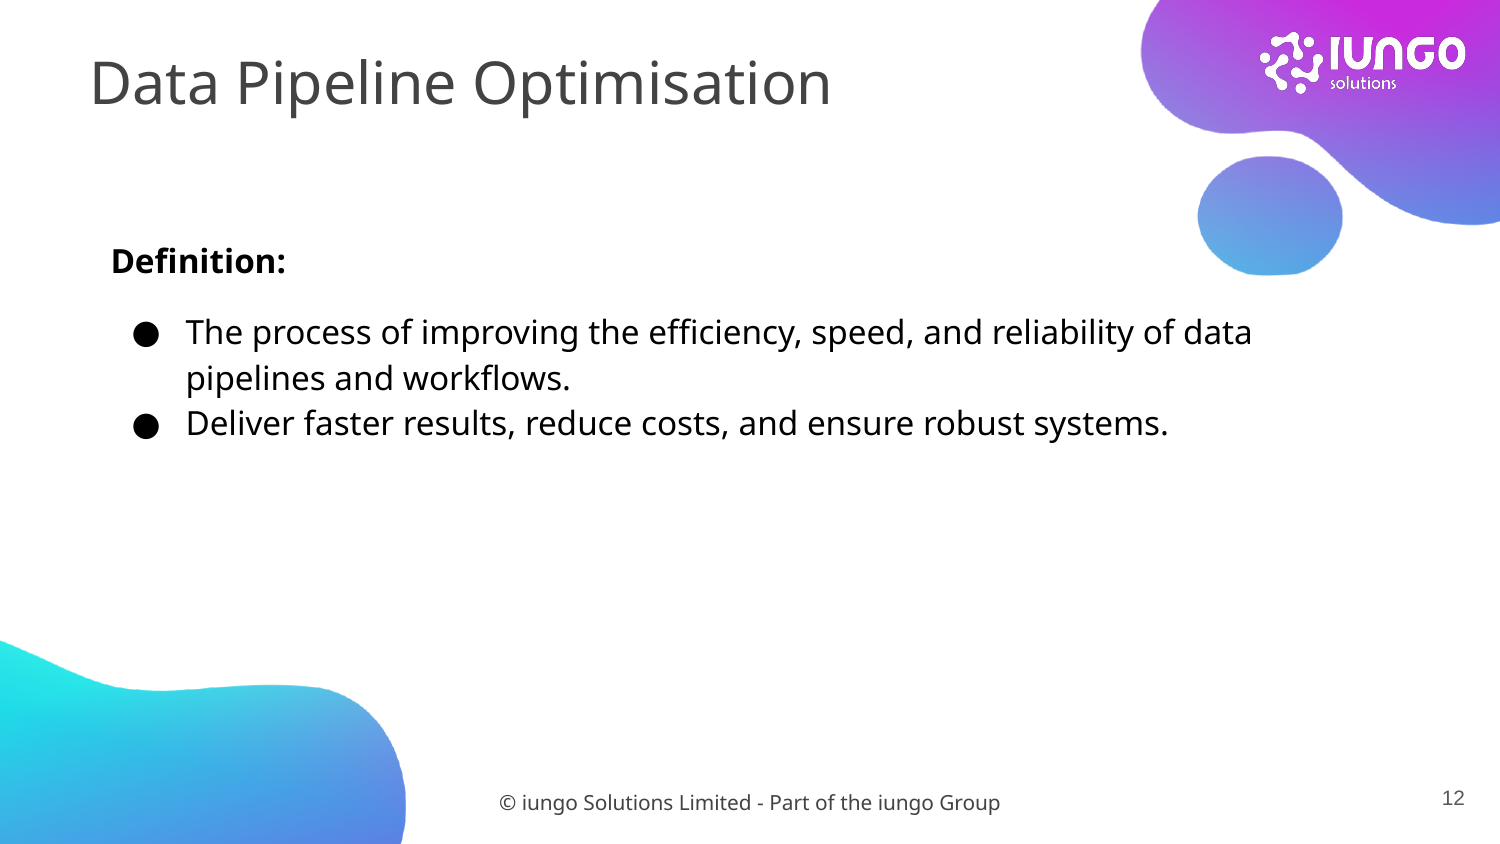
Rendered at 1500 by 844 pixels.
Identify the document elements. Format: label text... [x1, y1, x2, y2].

slide_number <number> [1389, 764, 1480, 830]
picture [0, 0, 1500, 844]
title Data Pipeline Optimisation [74, 30, 1118, 125]
list Definition: The process of improving the efficiency, speed, and reliability of data pipelines and workflows. Deliver faster results, reduce costs, and ensure robust systems. [95, 219, 1390, 703]
